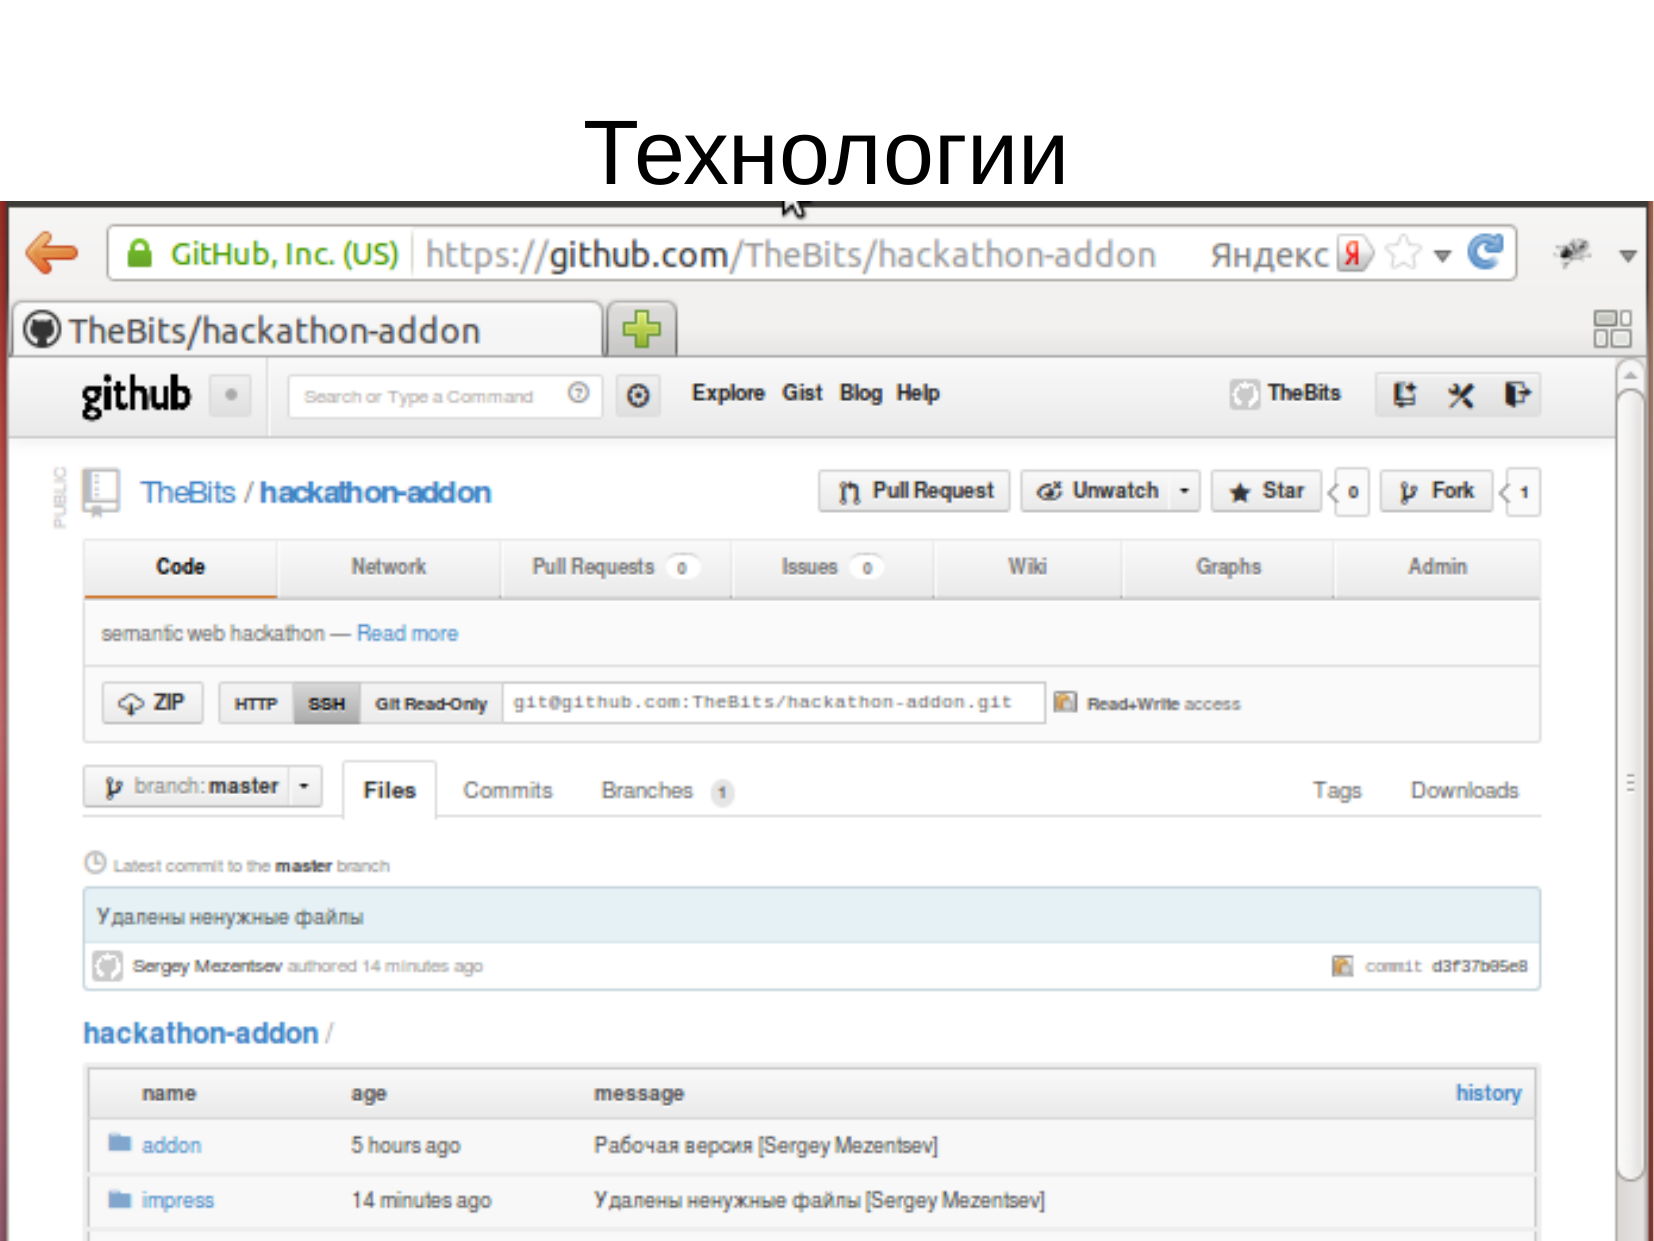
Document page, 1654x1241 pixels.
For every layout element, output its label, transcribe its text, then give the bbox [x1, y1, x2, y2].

title Технологии [82, 49, 1571, 201]
picture [0, 201, 1654, 1241]
